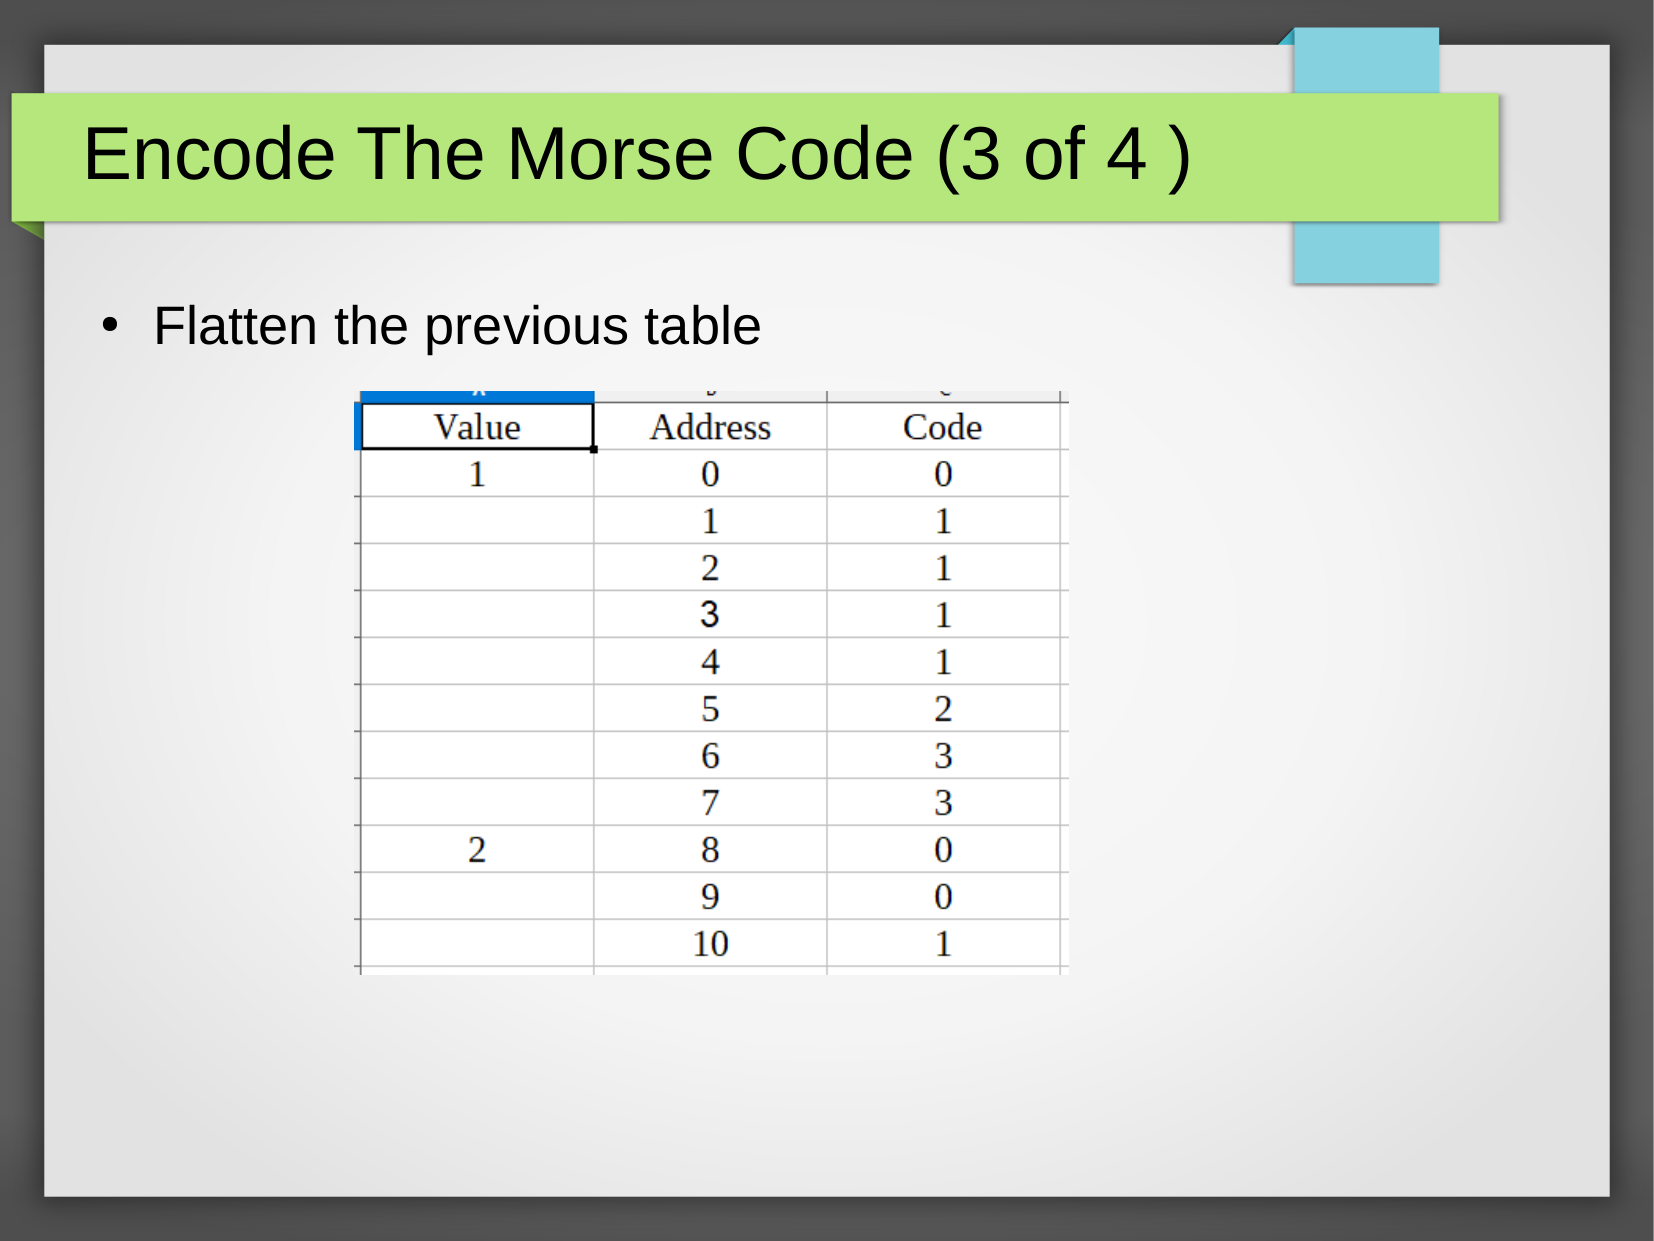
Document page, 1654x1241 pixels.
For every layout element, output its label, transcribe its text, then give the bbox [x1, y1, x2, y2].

title Encode The Morse Code (3 of 4 ) [82, 94, 1264, 213]
picture [0, 0, 1654, 1241]
list Flatten the previous table [82, 295, 1571, 1015]
